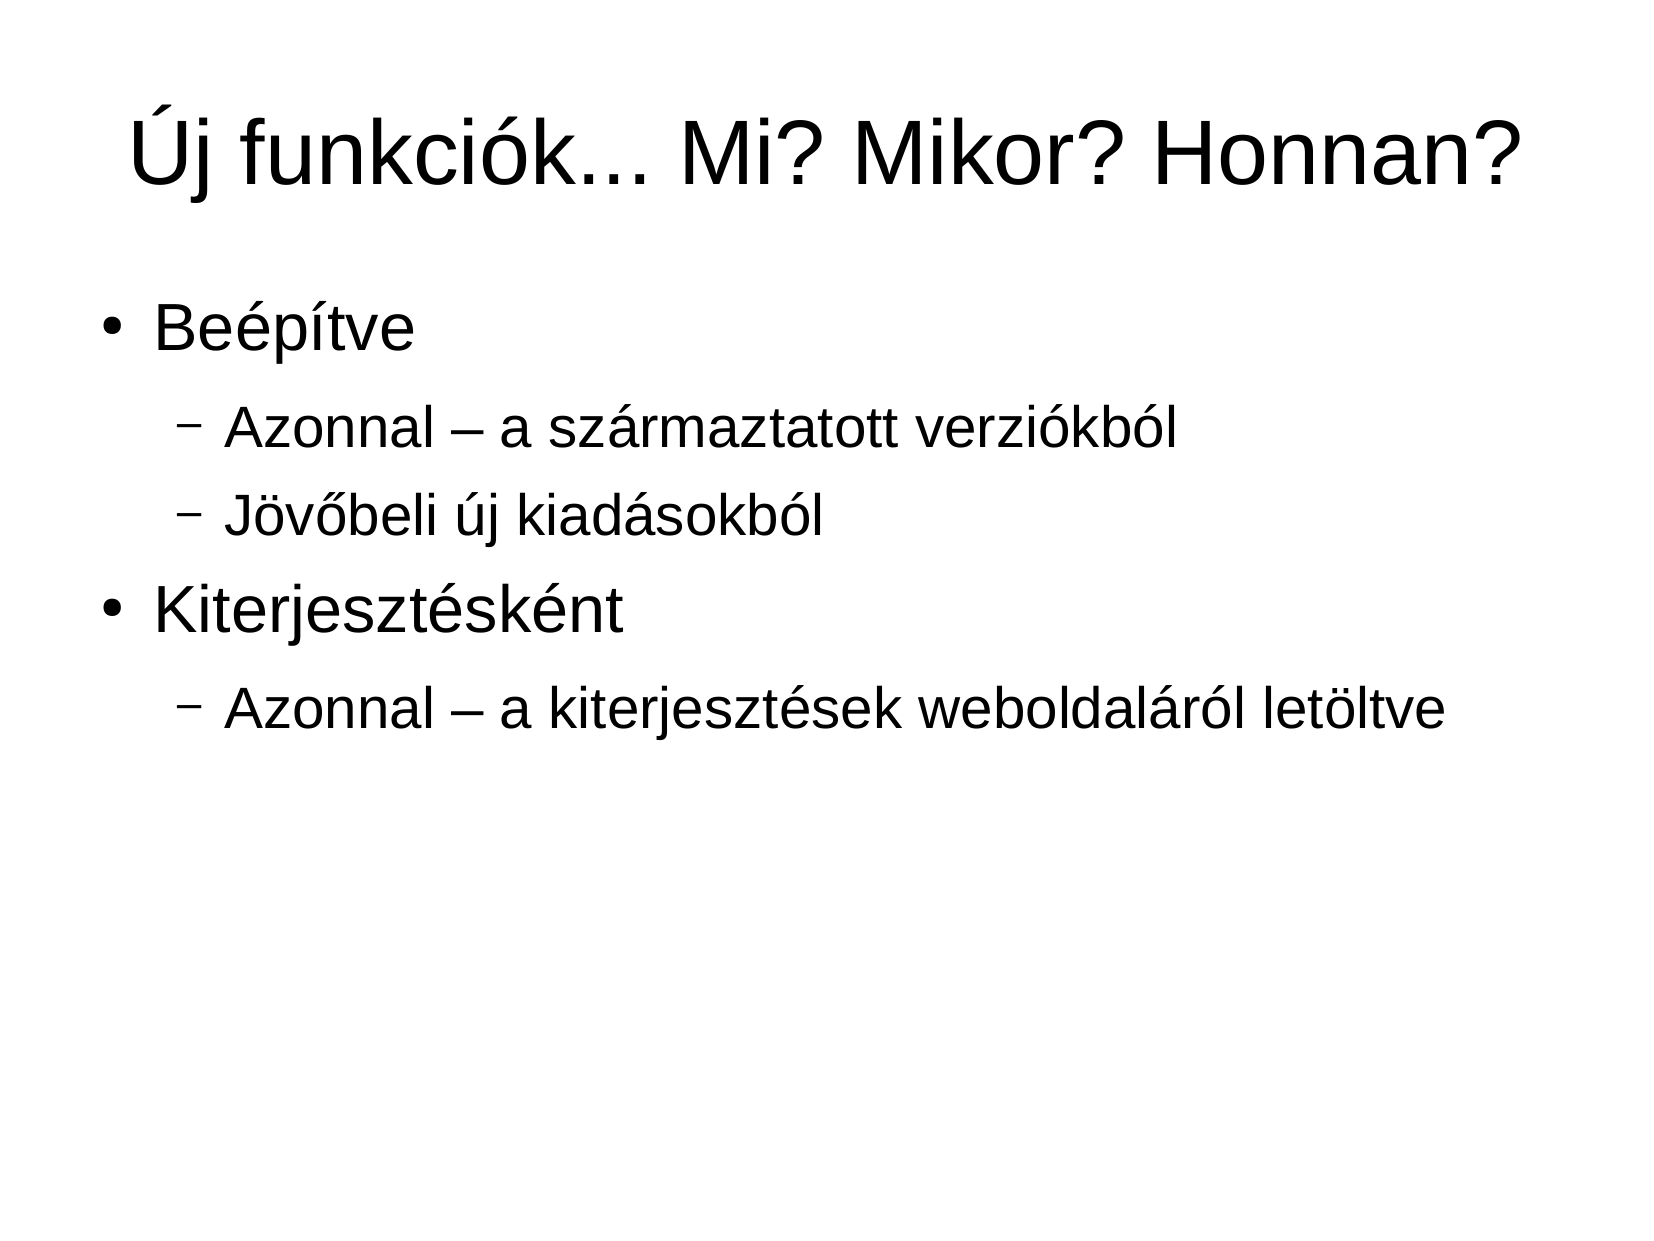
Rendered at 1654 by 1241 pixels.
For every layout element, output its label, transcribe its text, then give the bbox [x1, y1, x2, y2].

list Beépítve Azonnal – a származtatott verziókból Jövőbeli új kiadásokból Kiterjesztésként Azonnal – a kiterjesztések weboldaláról letöltve [82, 290, 1571, 1094]
title Új funkciók... Mi? Mikor? Honnan? [82, 49, 1571, 257]
